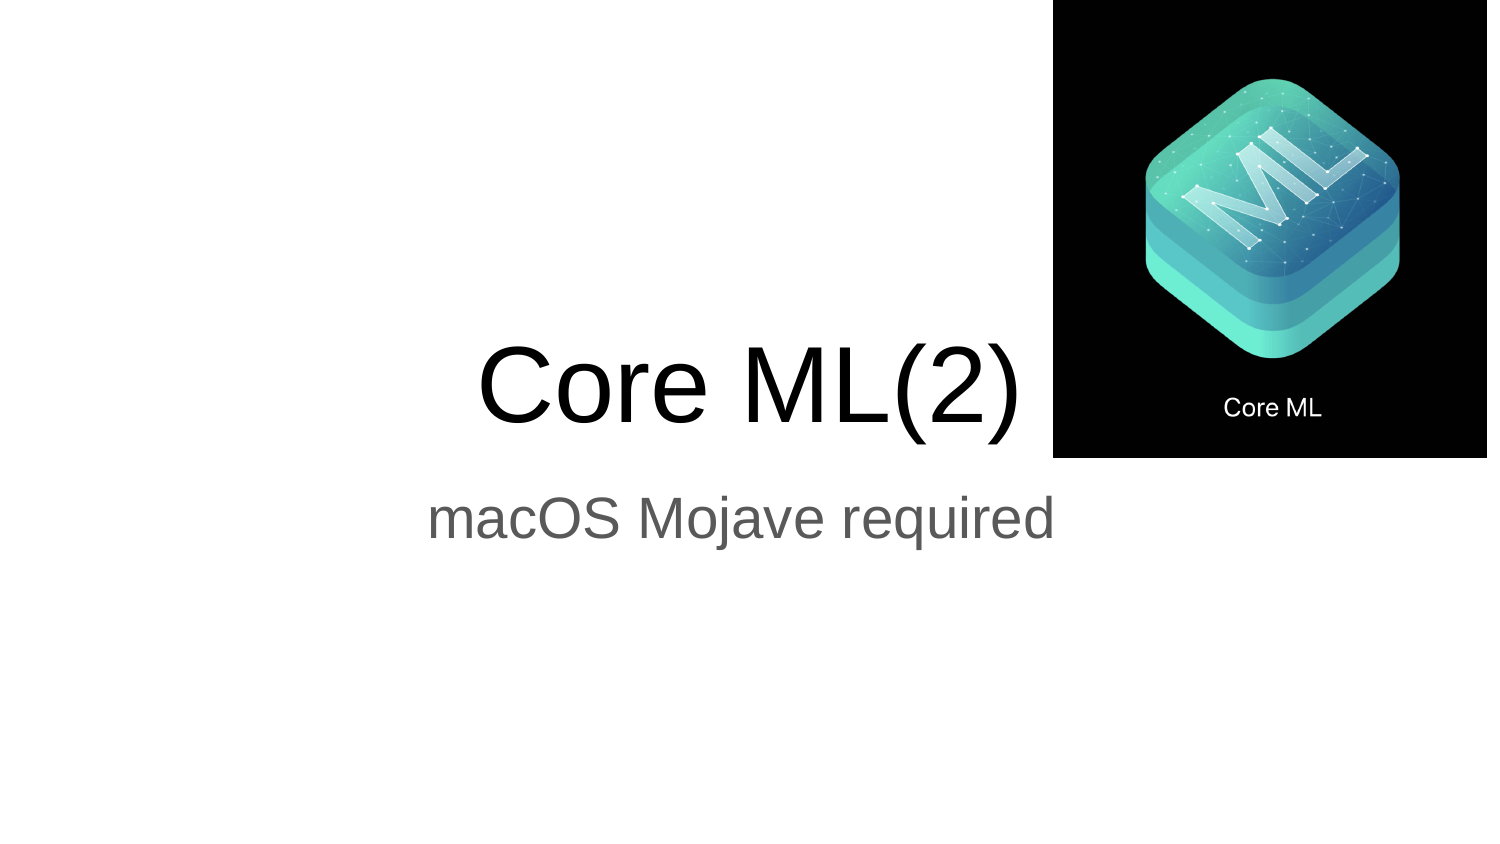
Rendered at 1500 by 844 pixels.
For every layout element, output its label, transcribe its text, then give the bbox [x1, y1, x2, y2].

picture [1053, 0, 1487, 459]
title Core ML(2) [51, 122, 1053, 459]
subtitle macOS Mojave required [51, 464, 1449, 595]
